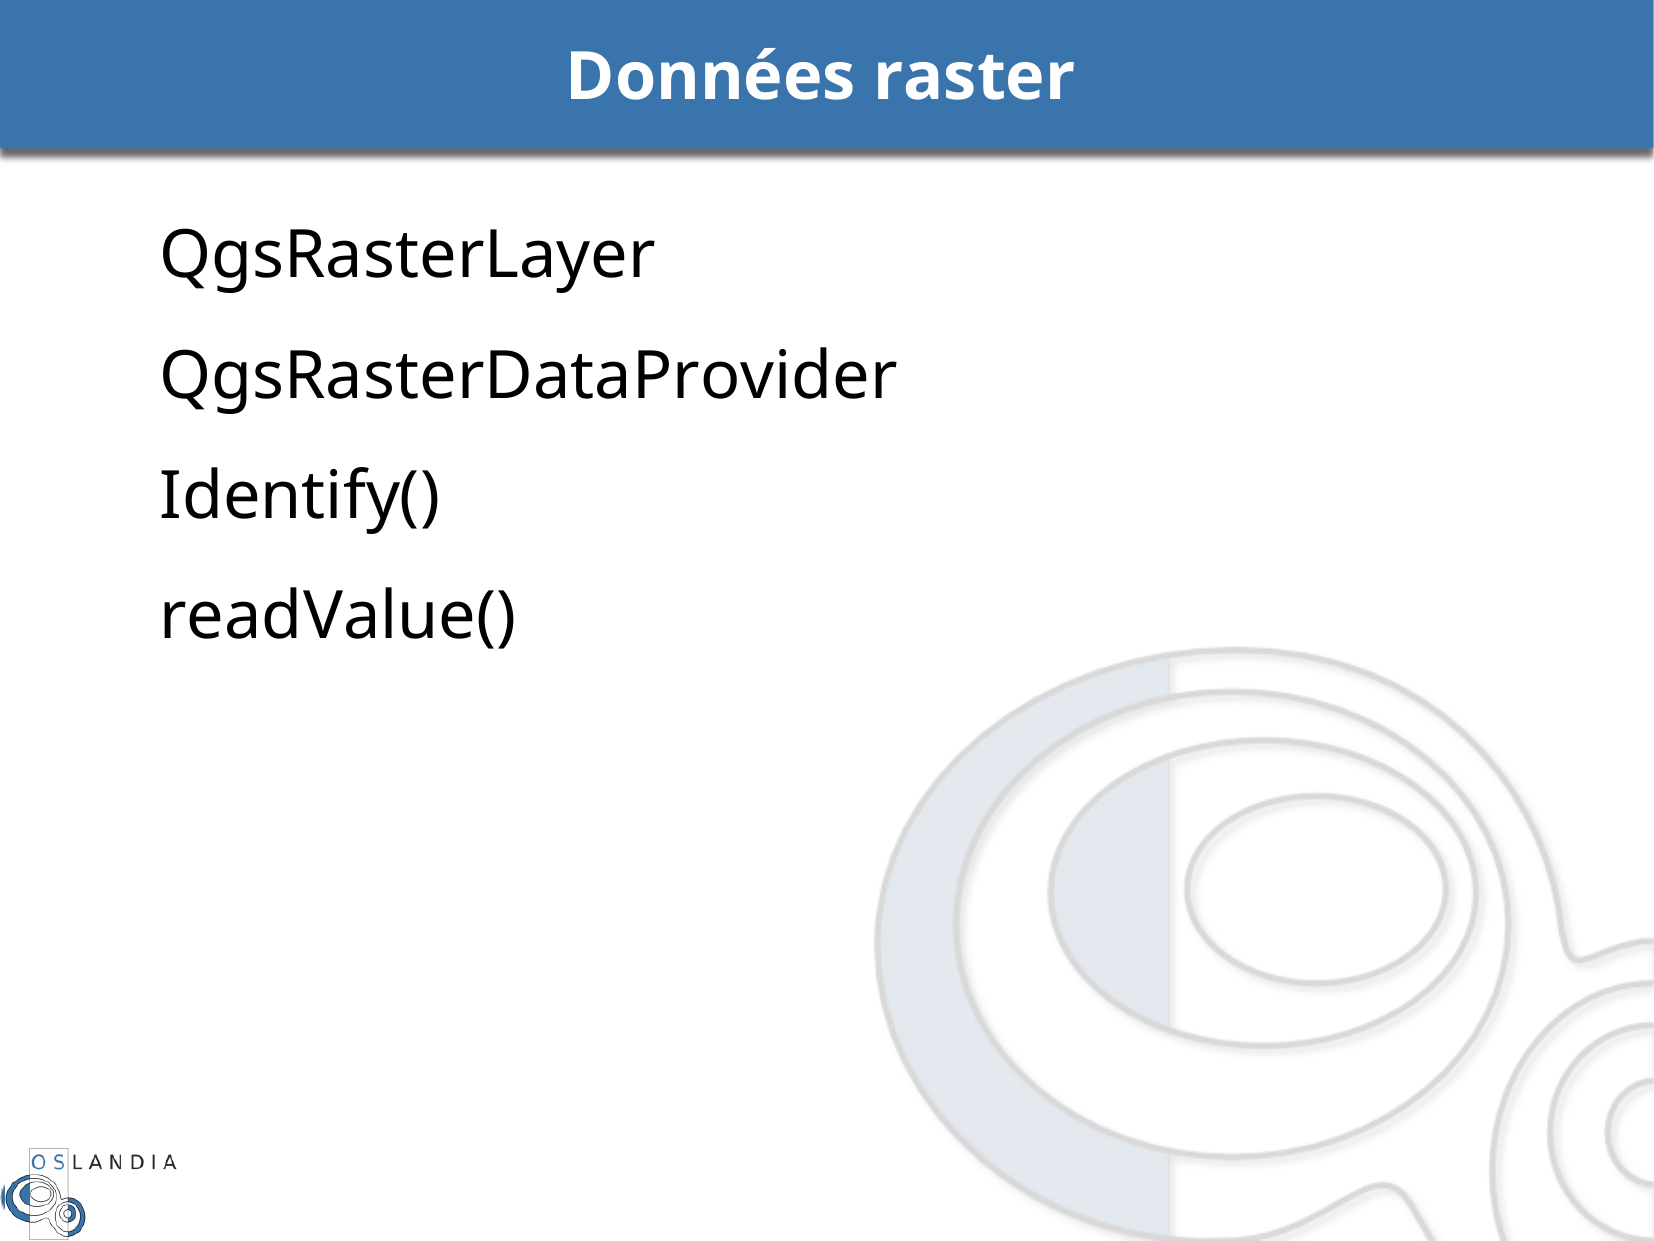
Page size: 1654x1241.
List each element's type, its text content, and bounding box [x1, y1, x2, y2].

picture [0, 0, 1654, 1241]
title Données raster [76, 0, 1565, 148]
list QgsRasterLayer QgsRasterDataProvider Identify() readValue() [82, 290, 1571, 1109]
